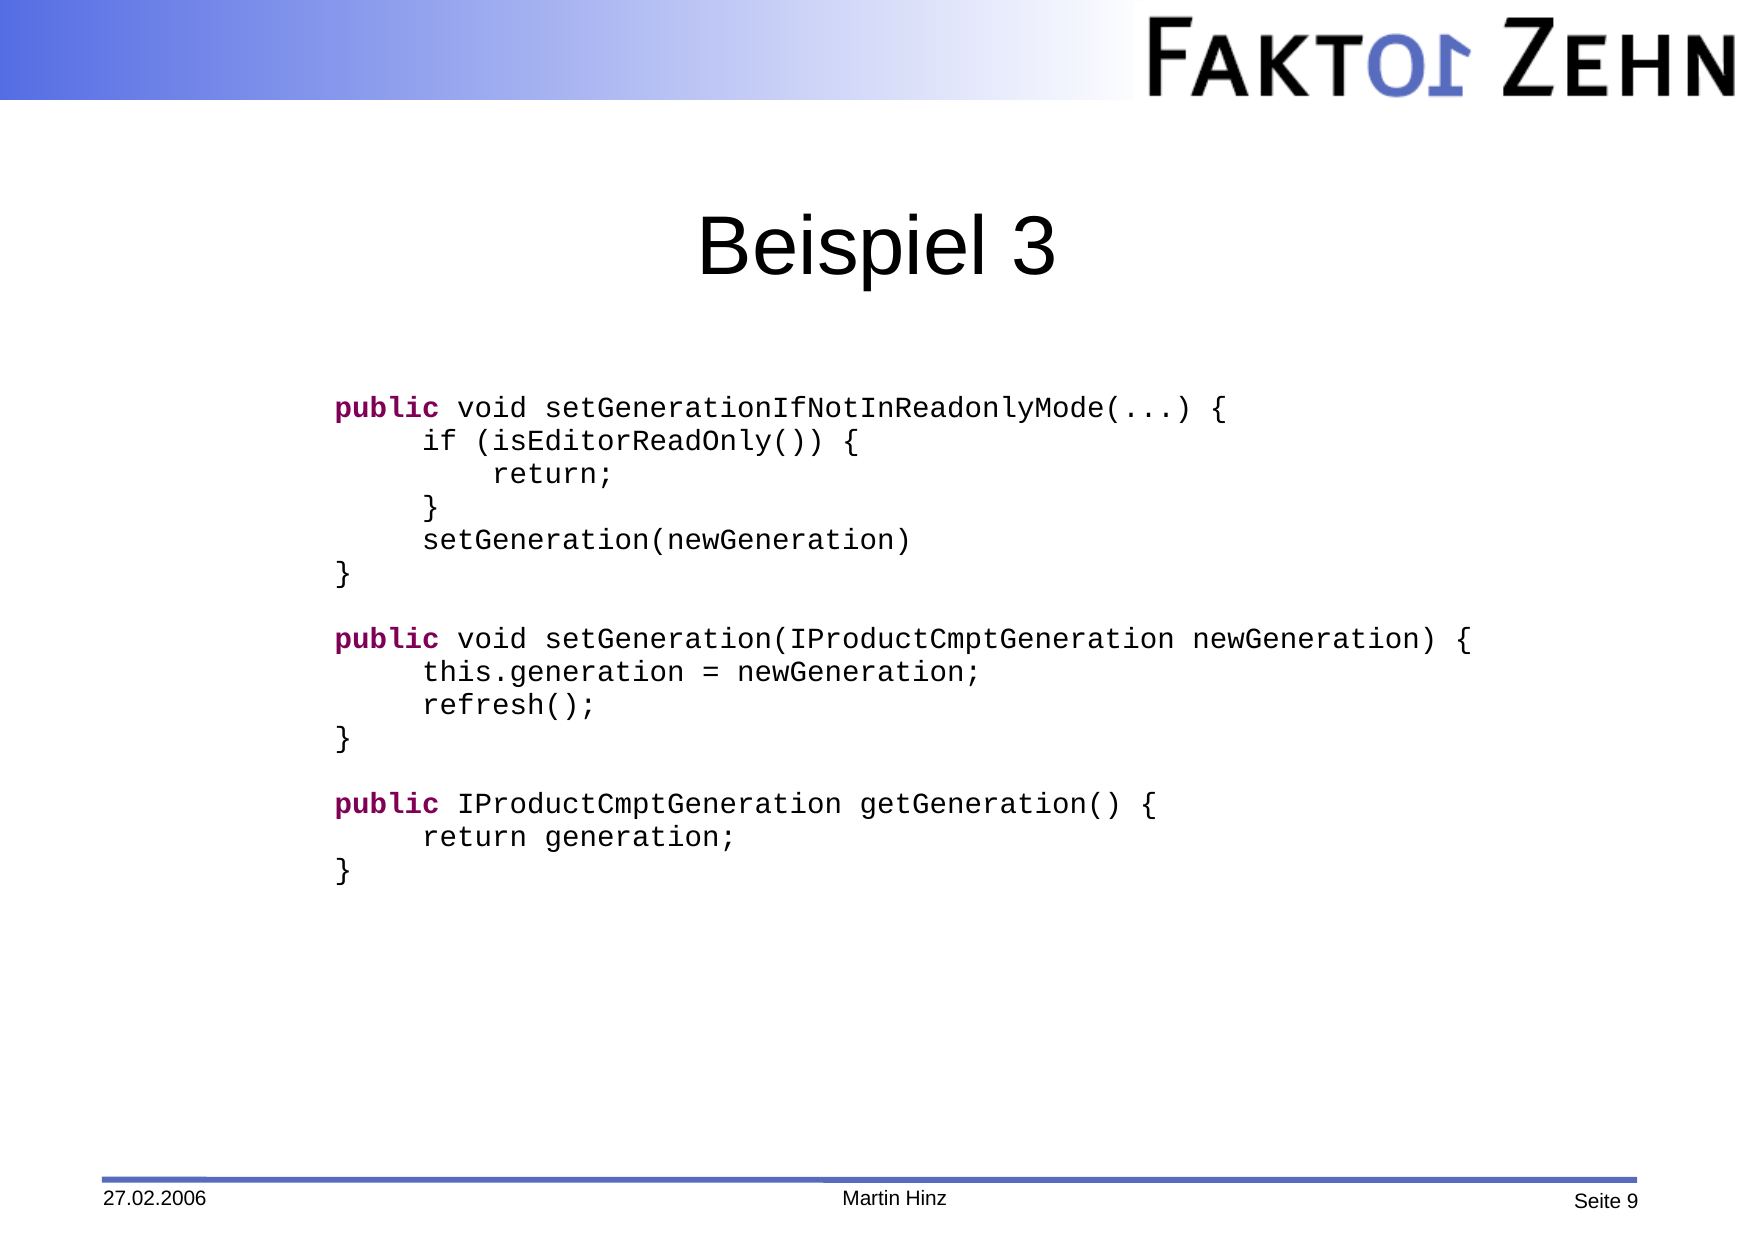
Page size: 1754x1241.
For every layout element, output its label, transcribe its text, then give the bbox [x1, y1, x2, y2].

text_box public void setGenerationIfNotInReadonlyMode(...) { if (isEditorReadOnly()) { return; } setGeneration(newGeneration) } public void setGeneration(IProductCmptGeneration newGeneration) { this.generation = newGeneration; refresh(); } public IProductCmptGeneration getGeneration() { return generation; } [264, 393, 1490, 900]
title Beispiel 3 [179, 142, 1576, 349]
picture [1133, 2, 1749, 105]
